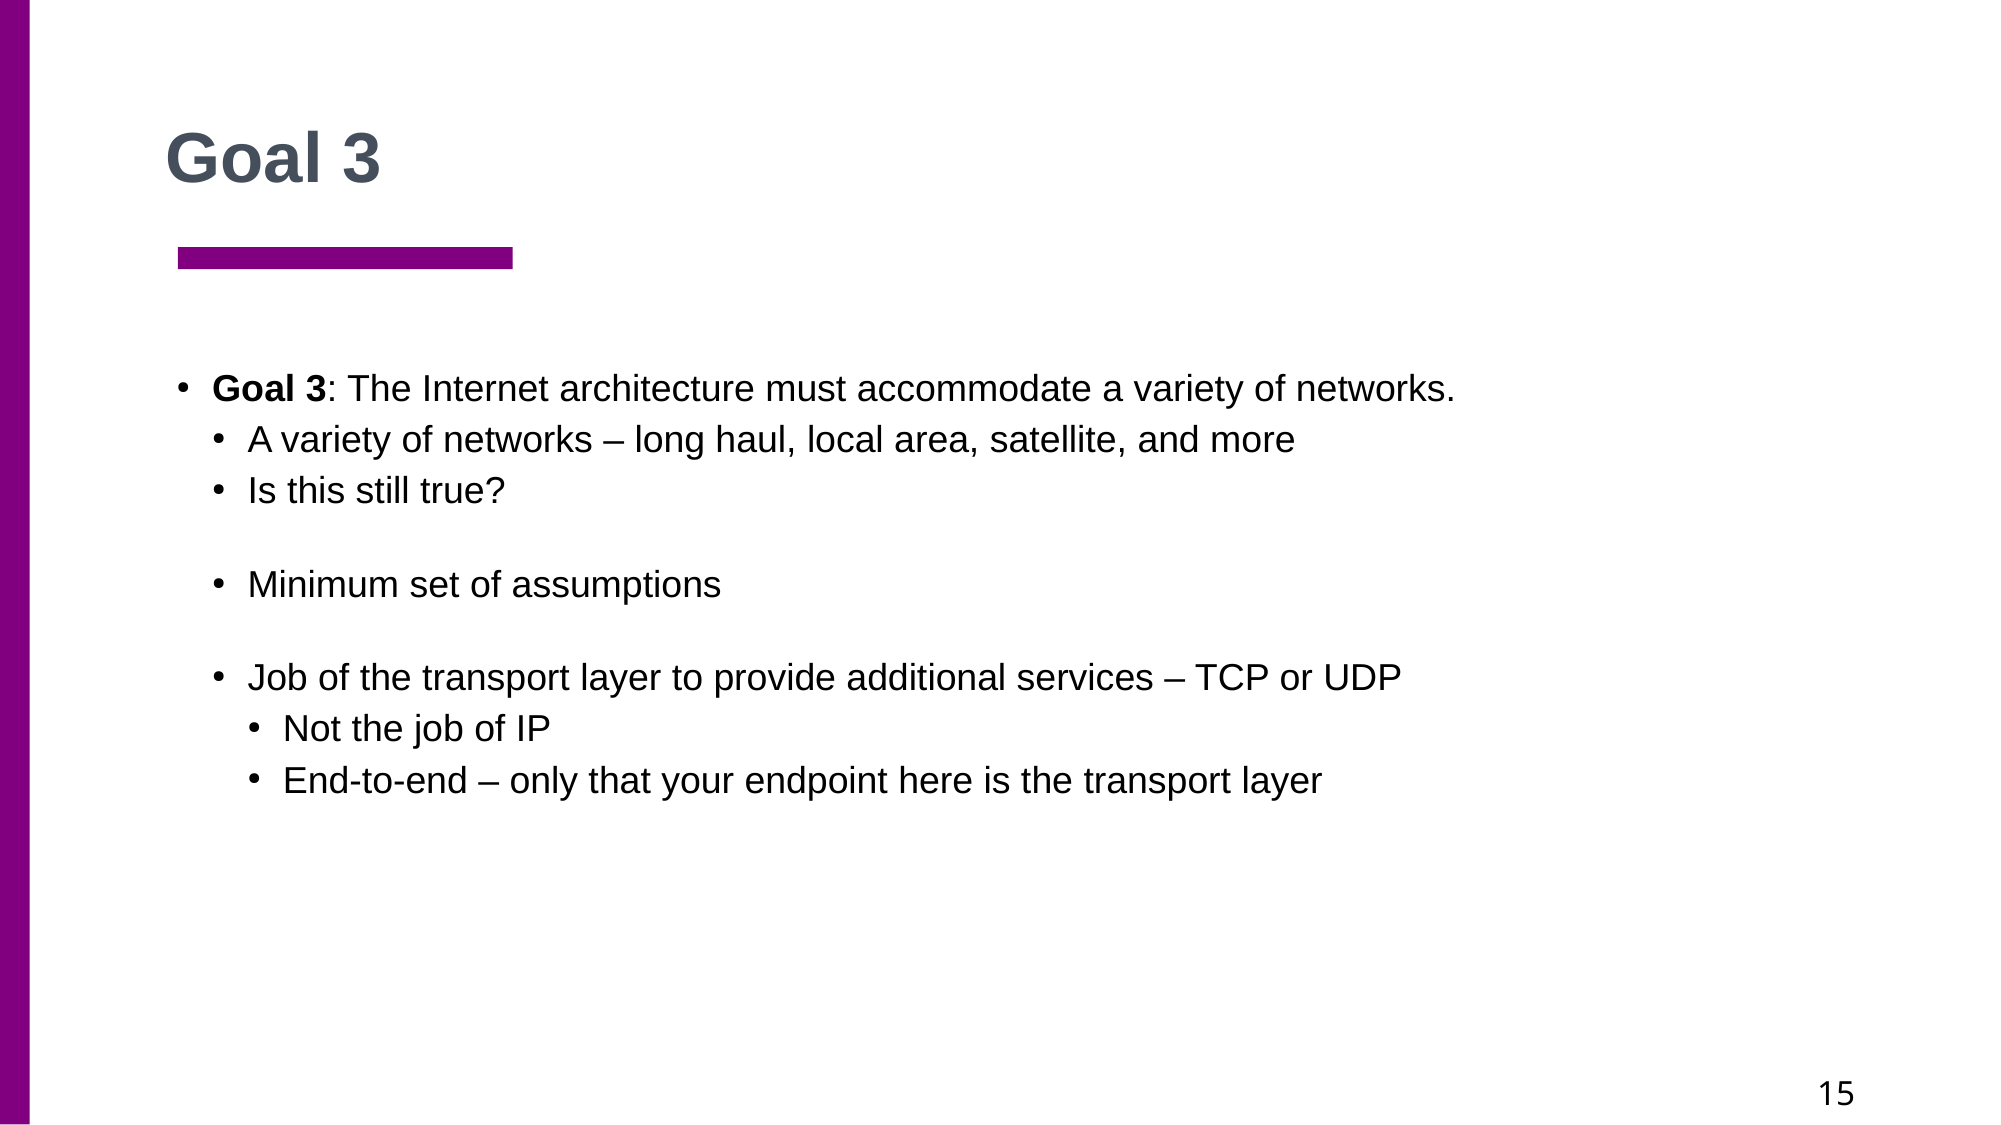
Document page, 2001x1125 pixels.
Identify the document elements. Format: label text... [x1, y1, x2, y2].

text_box Goal 3: The Internet architecture must accommodate a variety of networks. A variety of networks – long haul, local area, satellite, and more Is this still true? Minimum set of assumptions Job of the transport layer to provide additional services – TCP or UDP Not the job of IP End-to-end – only that your endpoint here is the transport layer [161, 360, 2000, 1005]
text_box Goal 3 [151, 0, 1849, 212]
